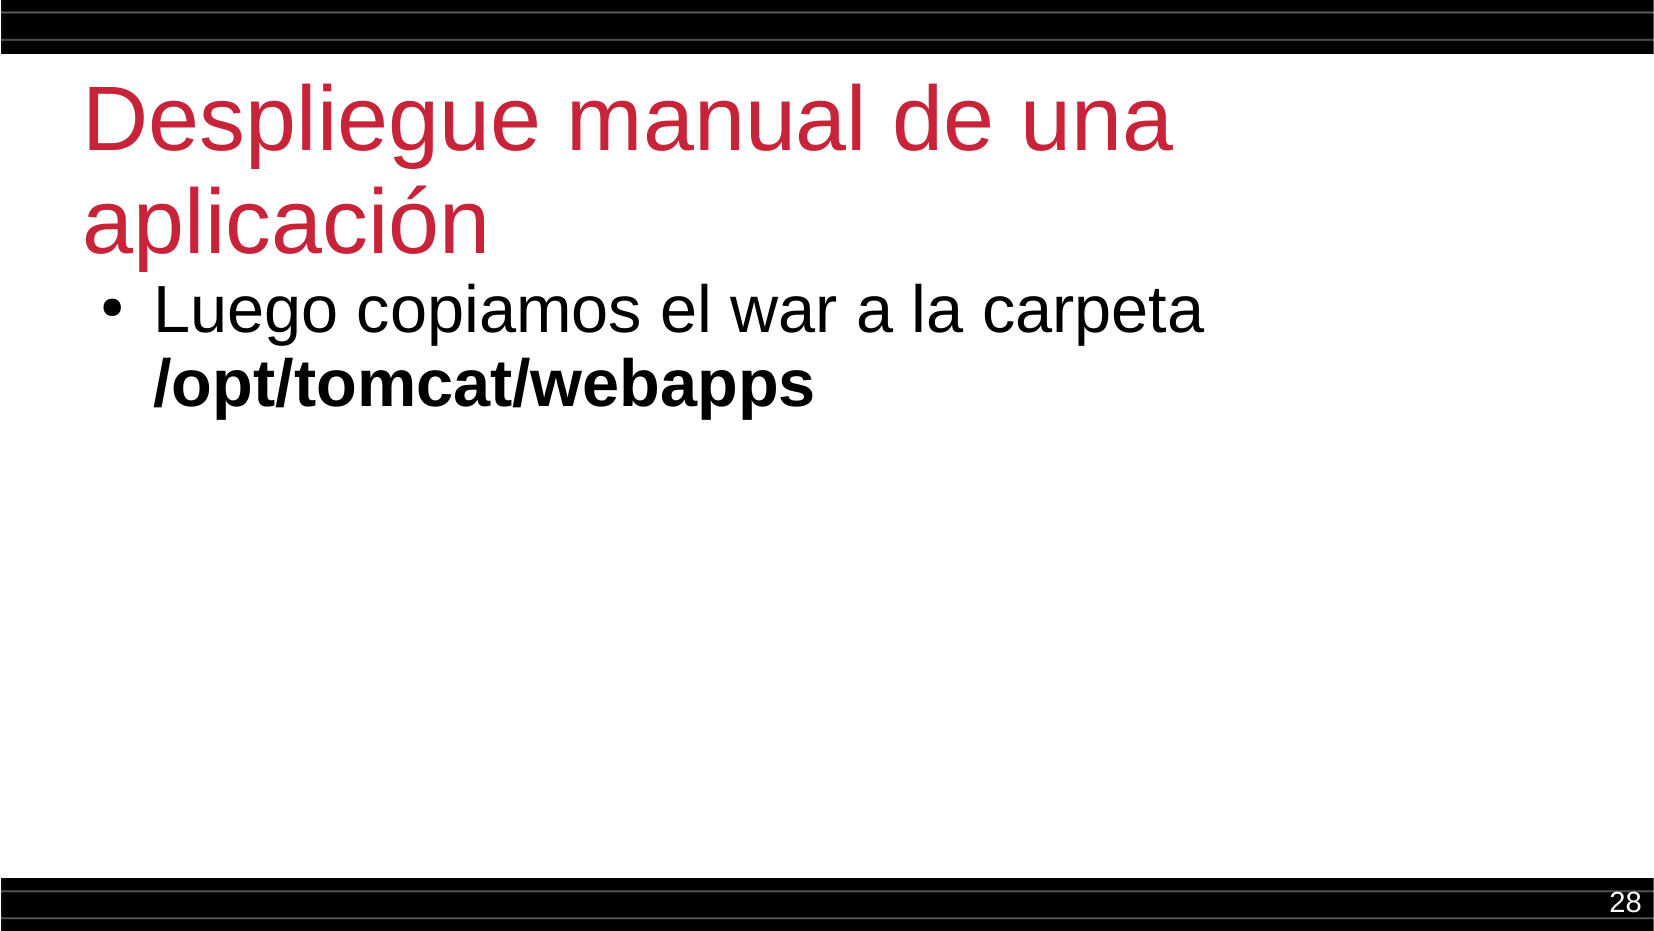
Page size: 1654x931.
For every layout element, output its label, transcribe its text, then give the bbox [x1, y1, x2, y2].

list Luego copiamos el war a la carpeta /opt/tomcat/webapps [82, 271, 1571, 851]
picture [1, 878, 1654, 931]
title Despliegue manual de una aplicación [82, 67, 1571, 271]
picture [1, 0, 1654, 54]
